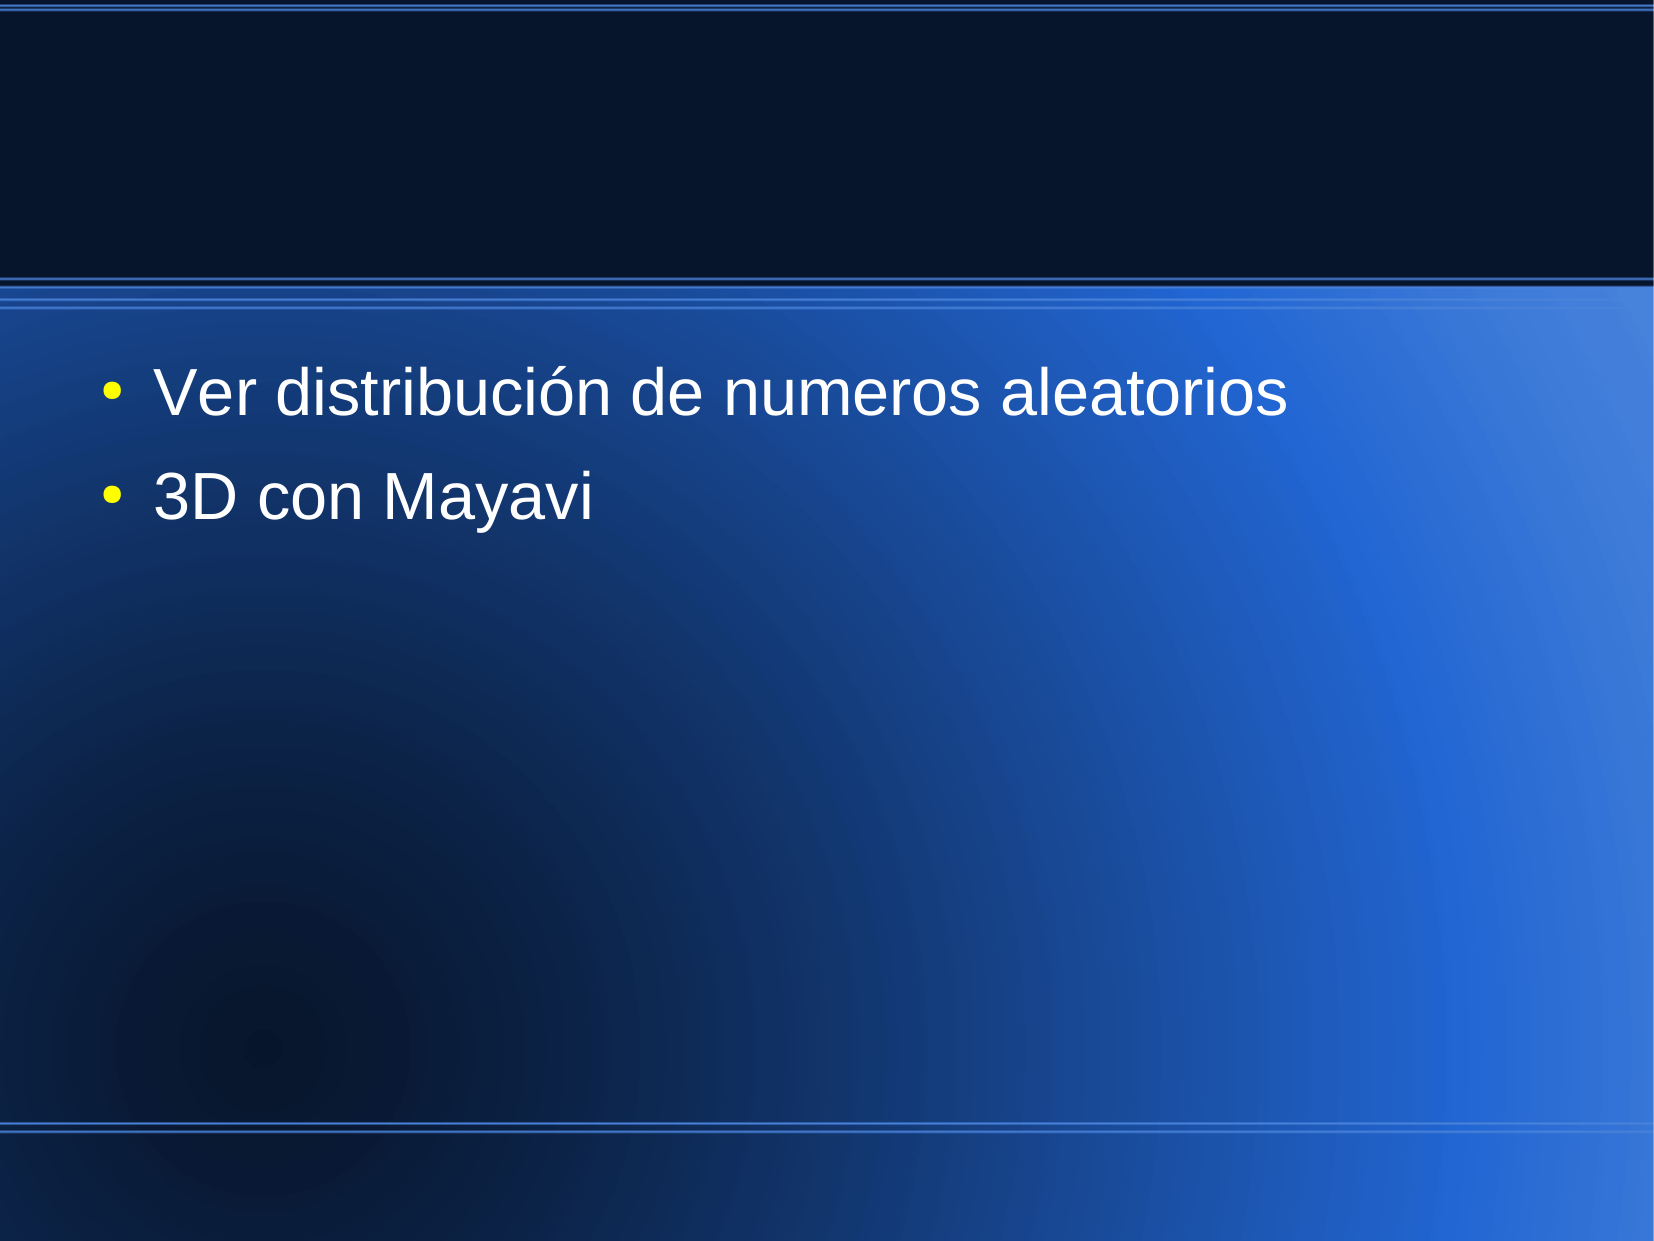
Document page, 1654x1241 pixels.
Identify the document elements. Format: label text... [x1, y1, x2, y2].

picture [0, 0, 1654, 1241]
list Ver distribución de numeros aleatorios 3D con Mayavi [82, 355, 1571, 1075]
